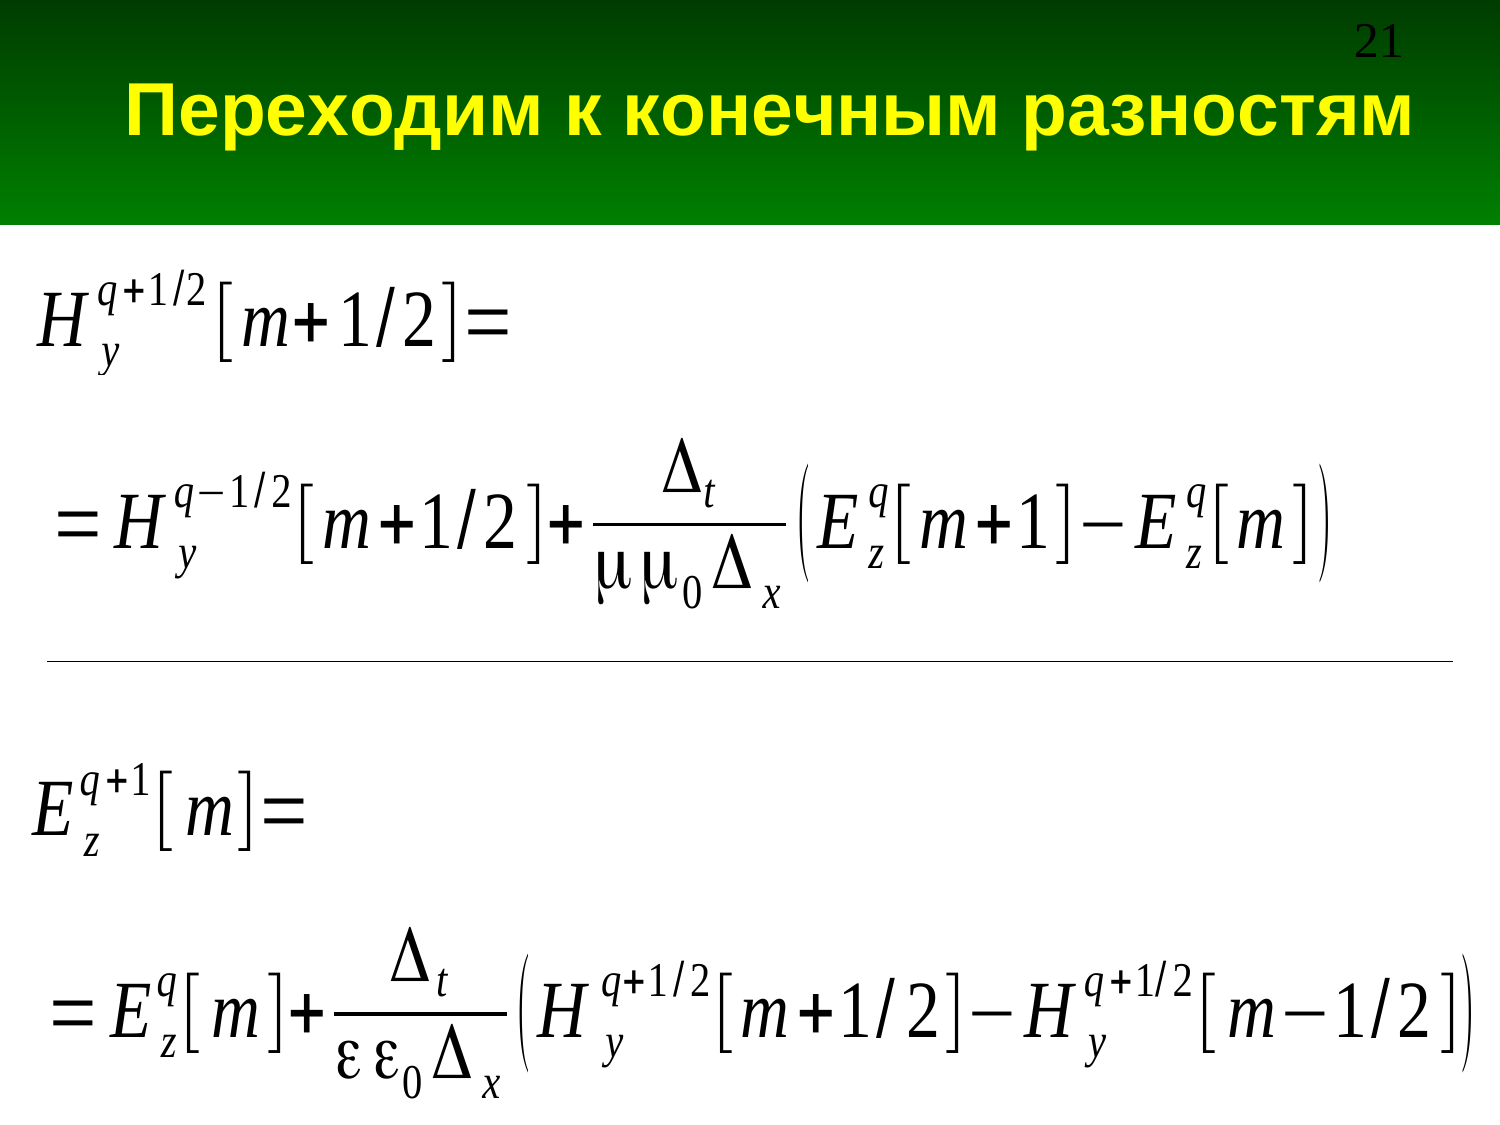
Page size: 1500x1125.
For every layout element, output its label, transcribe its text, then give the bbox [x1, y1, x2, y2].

chart [29, 920, 1492, 1111]
chart [11, 749, 329, 865]
title Переходим к конечным разностям [100, 7, 1441, 204]
chart [16, 259, 534, 375]
chart [34, 431, 1347, 621]
